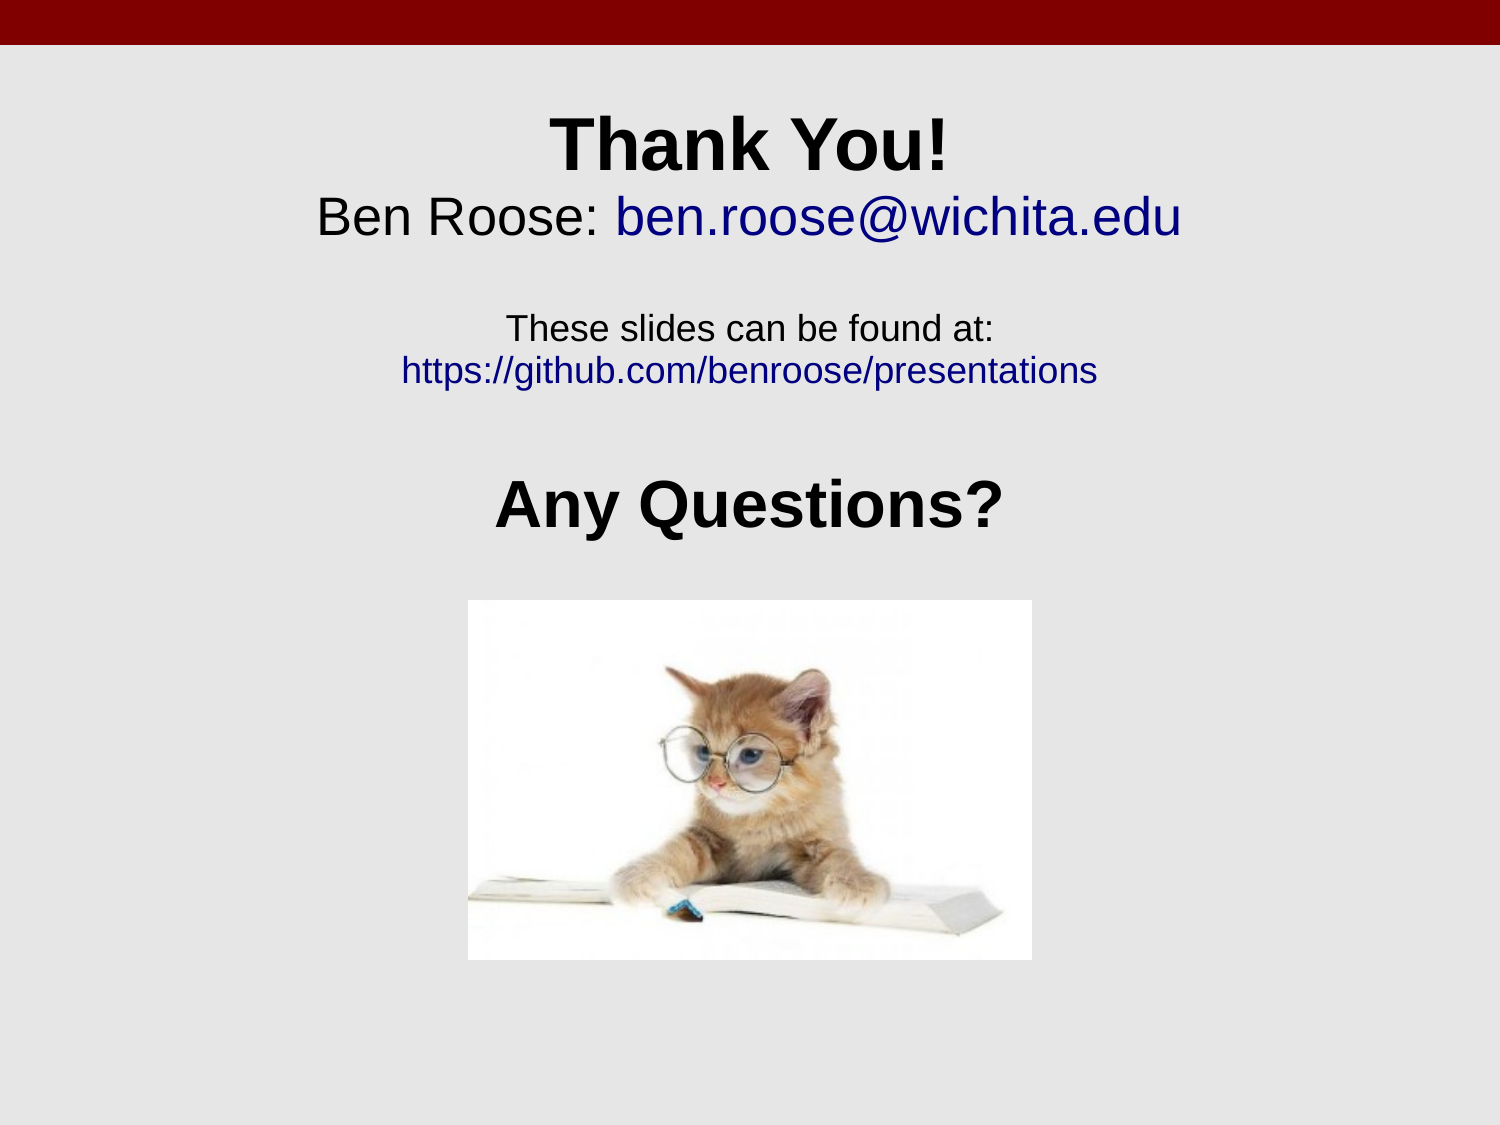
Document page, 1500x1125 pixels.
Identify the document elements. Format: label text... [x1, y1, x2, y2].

title Thank You! Ben Roose: ben.roose@wichita.edu These slides can be found at: https://github.com/benroose/presentations Any Questions? [75, 69, 1426, 575]
picture [468, 600, 1032, 961]
